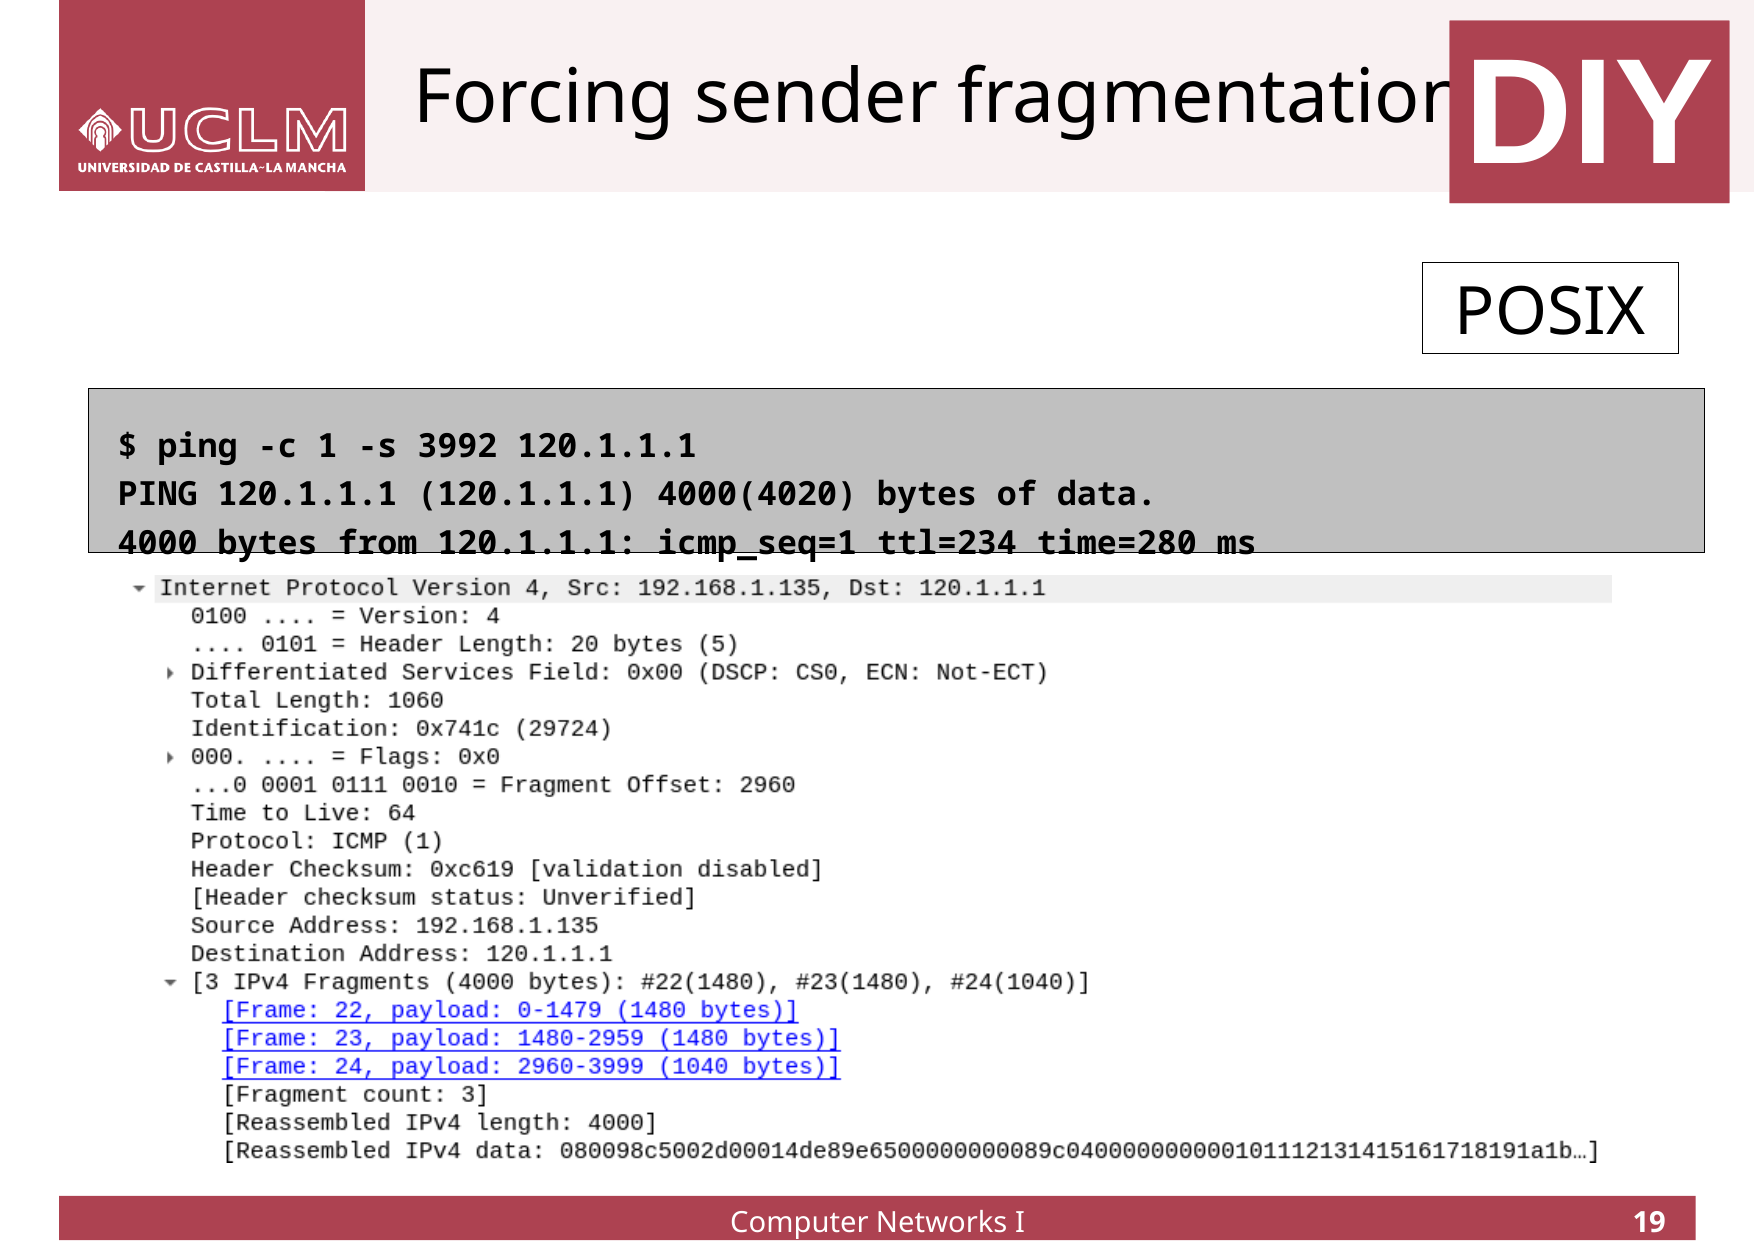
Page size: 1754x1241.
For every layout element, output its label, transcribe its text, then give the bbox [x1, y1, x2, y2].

picture [59, 0, 365, 191]
picture [130, 575, 1612, 1163]
title Forcing sender fragmentation [413, 0, 1667, 198]
text_box $ ping -c 1 -s 3992 120.1.1.1 PING 120.1.1.1 (120.1.1.1) 4000(4020) bytes of data. 4000 bytes from 120.1.1.1: icmp_seq=1 ttl=234 time=280 ms [88, 388, 1705, 553]
text_box DIY [1449, 20, 1730, 204]
list POSIX [1422, 262, 1679, 354]
